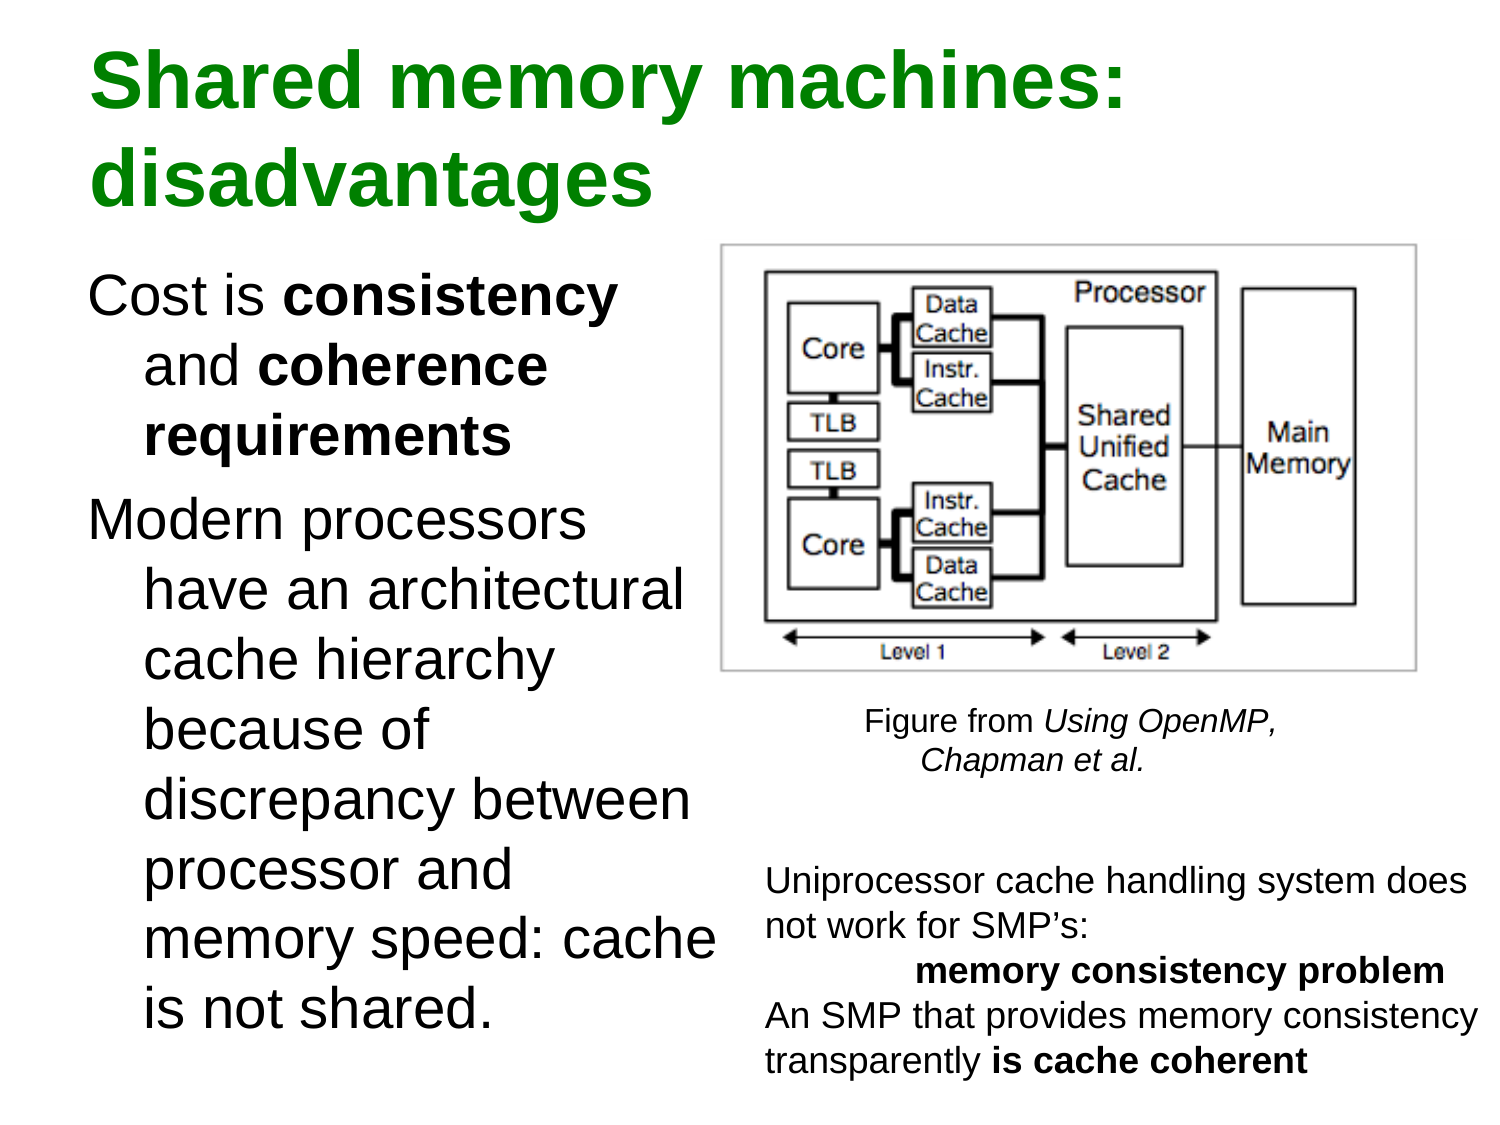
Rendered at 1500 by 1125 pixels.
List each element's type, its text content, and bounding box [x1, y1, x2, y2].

title Shared memory machines: disadvantages [74, 20, 1313, 233]
text_box Uniprocessor cache handling system does not work for SMP’s: memory consistency problem An SMP that provides memory consistency transparently is cache coherent [750, 848, 1500, 1089]
list Figure from Using OpenMP, Chapman et al. [849, 691, 1361, 799]
picture [704, 238, 1474, 690]
list Cost is consistency and coherence requirements Modern processors have an architectural cache hierarchy because of discrepancy between processor and memory speed: cache is not shared. [72, 249, 736, 1050]
